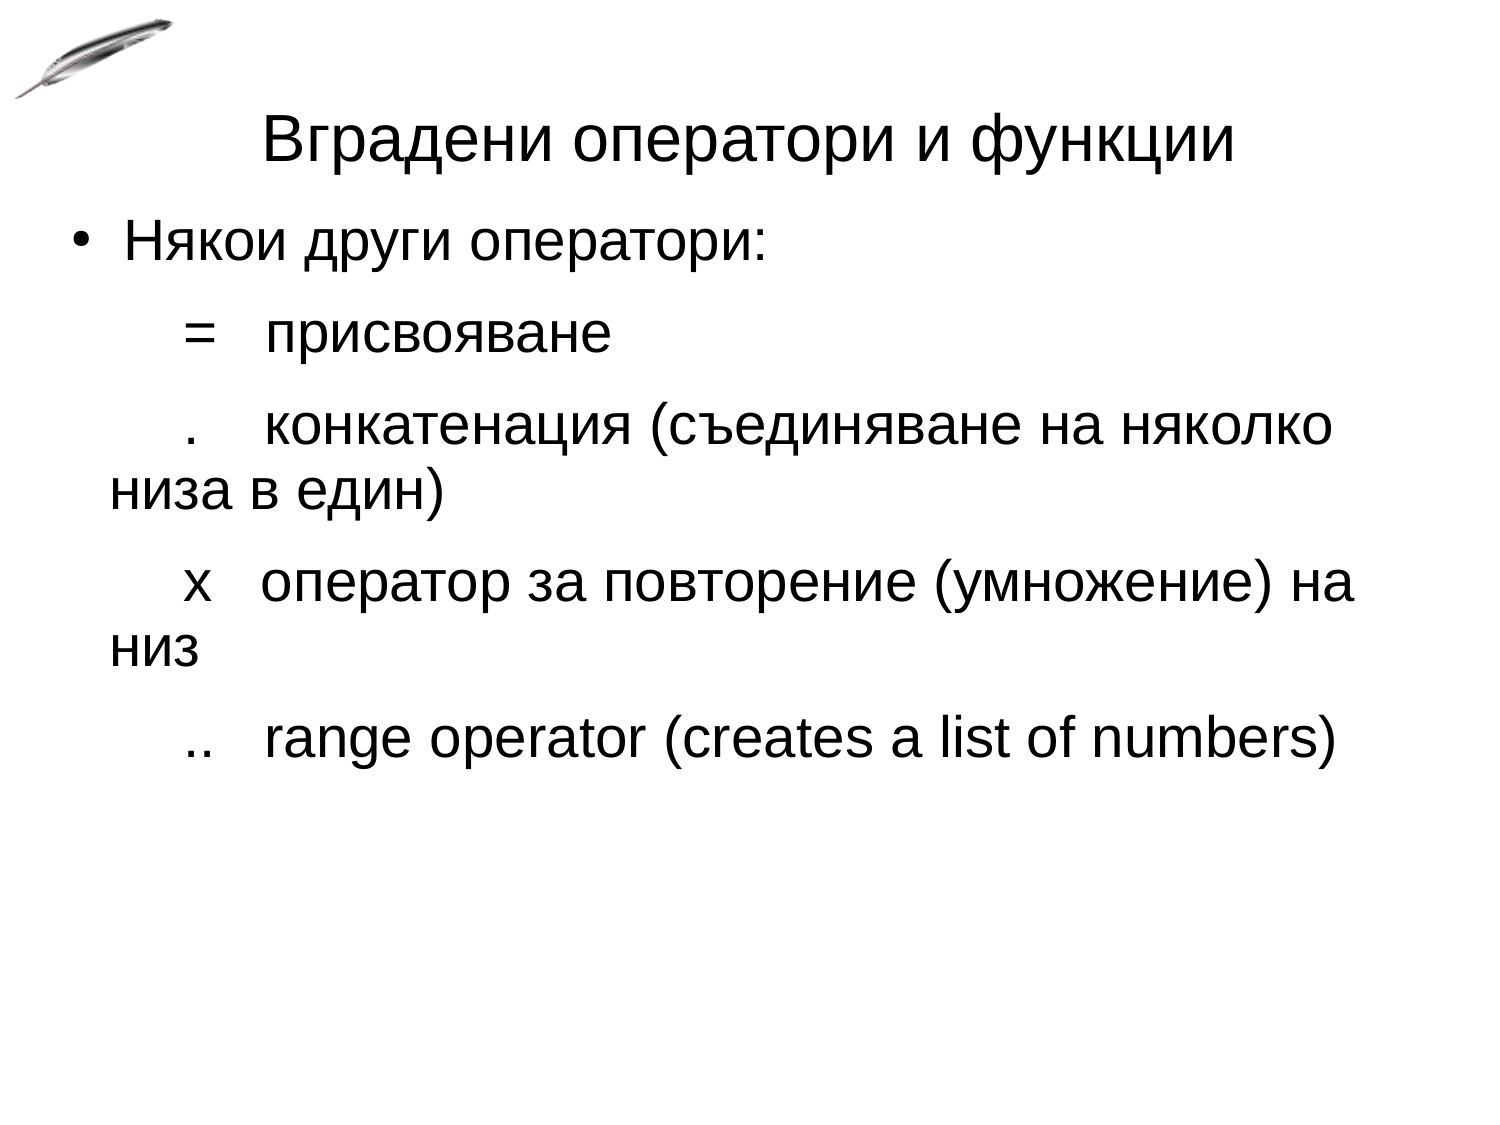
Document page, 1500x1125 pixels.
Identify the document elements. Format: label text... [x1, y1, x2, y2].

picture [11, 17, 179, 101]
title Вградени оператори и функции [75, 44, 1425, 207]
list Някои други оператори: = присвояване . конкатенация (съединяване на няколко низа в един) x оператор за повторение (умножение) на низ .. range operator (creates a list of numbers) [53, 207, 1447, 1084]
